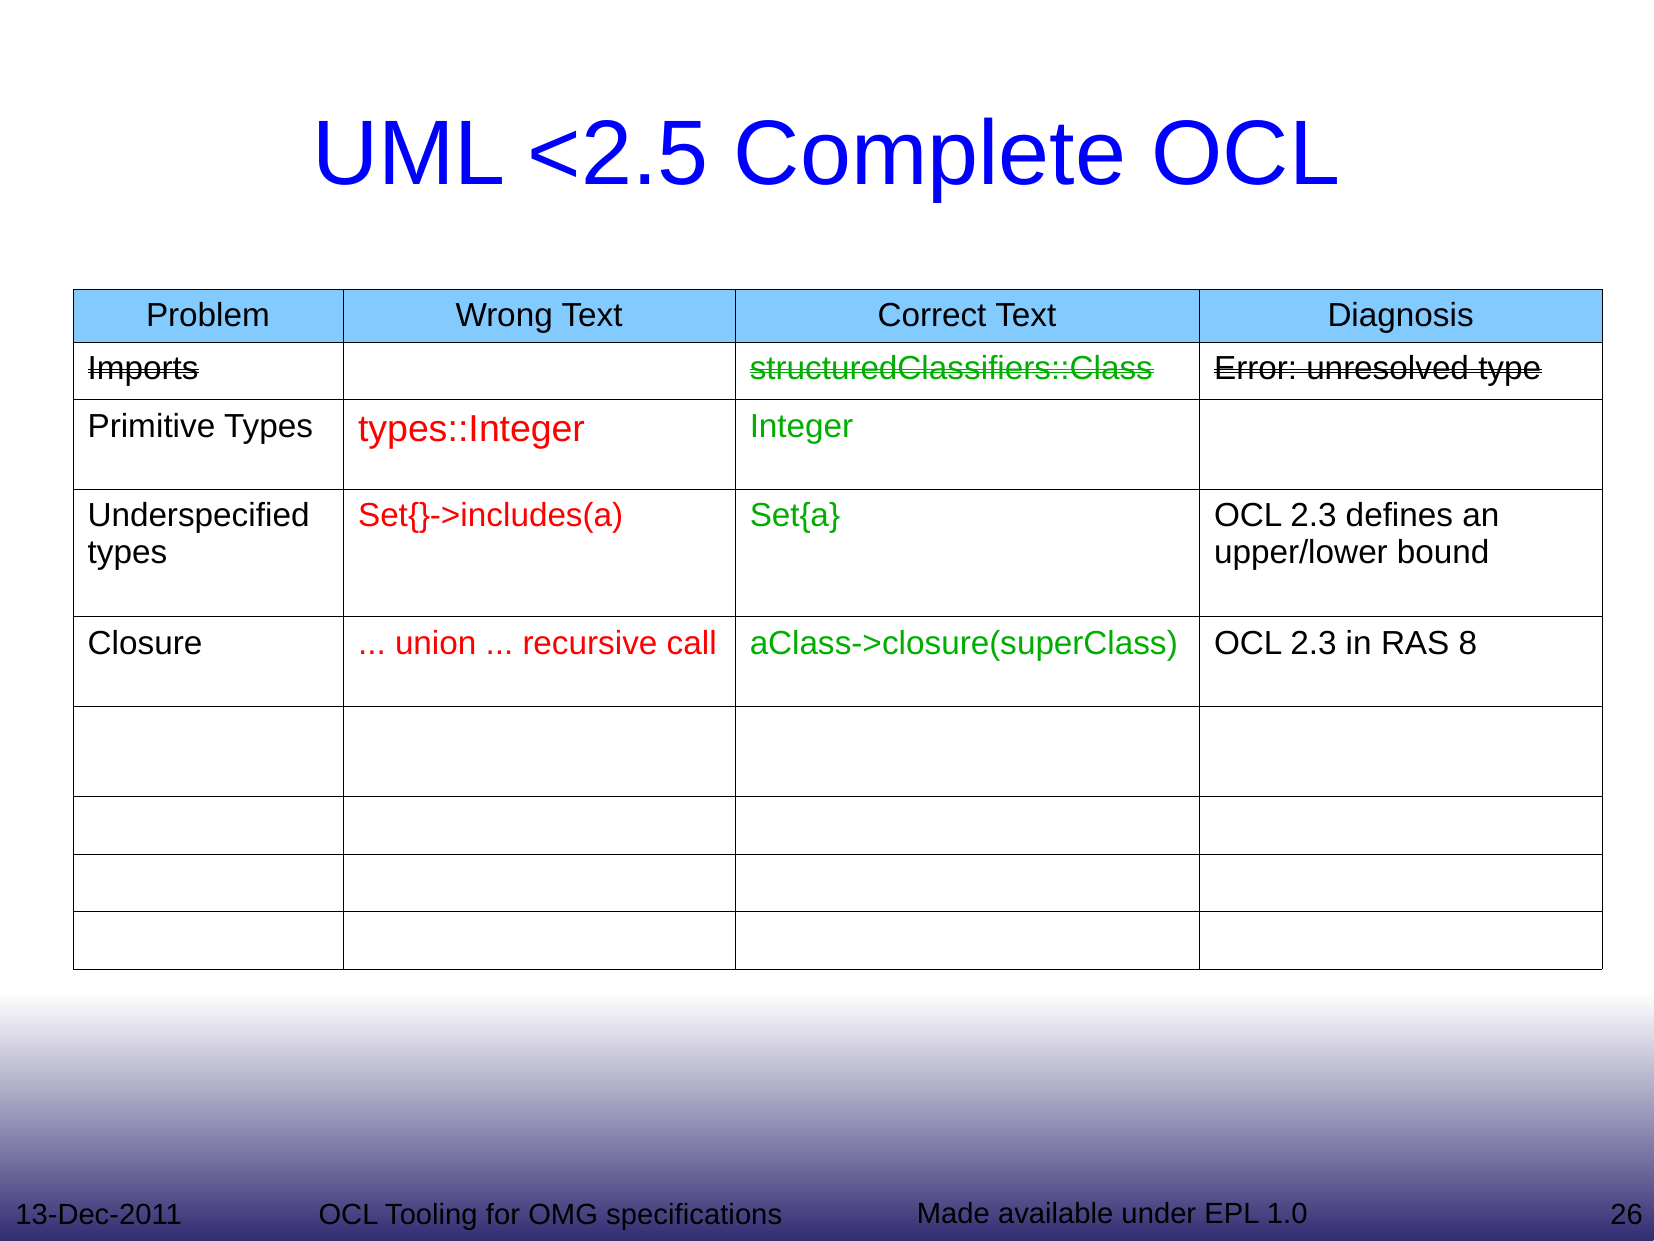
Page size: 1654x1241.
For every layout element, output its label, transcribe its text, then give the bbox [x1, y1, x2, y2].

table_cell [74, 912, 343, 969]
table_cell [736, 912, 1199, 969]
table_cell [74, 797, 343, 854]
table_cell Set{}->includes(a) [344, 490, 735, 616]
table_cell Set{a} [736, 490, 1199, 616]
table_cell [736, 707, 1199, 796]
table_cell ... union ... recursive call [344, 617, 735, 706]
table_cell [736, 855, 1199, 911]
table_cell Integer [736, 400, 1199, 489]
table_cell [344, 912, 735, 969]
table_cell [344, 707, 735, 796]
table_cell [344, 855, 735, 911]
table_cell [1200, 797, 1602, 854]
table_cell [1200, 400, 1602, 489]
table_cell [1200, 912, 1602, 969]
table_cell [344, 343, 735, 399]
table_cell types::Integer [344, 400, 735, 489]
table_cell Underspecified types [74, 490, 343, 616]
table_header Wrong Text [344, 290, 735, 342]
table_header Diagnosis [1200, 290, 1602, 342]
title UML <2.5 Complete OCL [82, 49, 1571, 257]
table_cell OCL 2.3 defines an upper/lower bound [1200, 490, 1602, 616]
table_cell [74, 707, 343, 796]
table_cell [344, 797, 735, 854]
table_header Correct Text [736, 290, 1199, 342]
table_cell structuredClassifiers::Class [736, 343, 1199, 399]
table_cell Error: unresolved type [1200, 343, 1602, 399]
table_cell [1200, 707, 1602, 796]
table_cell aClass->closure(superClass) [736, 617, 1199, 706]
table_cell [736, 797, 1199, 854]
table_cell Closure [74, 617, 343, 706]
table_header Problem [74, 290, 343, 342]
table_cell [1200, 855, 1602, 911]
table_cell [74, 855, 343, 911]
table_cell Primitive Types [74, 400, 343, 489]
table_cell Imports [74, 343, 343, 399]
table_cell OCL 2.3 in RAS 8 [1200, 617, 1602, 706]
